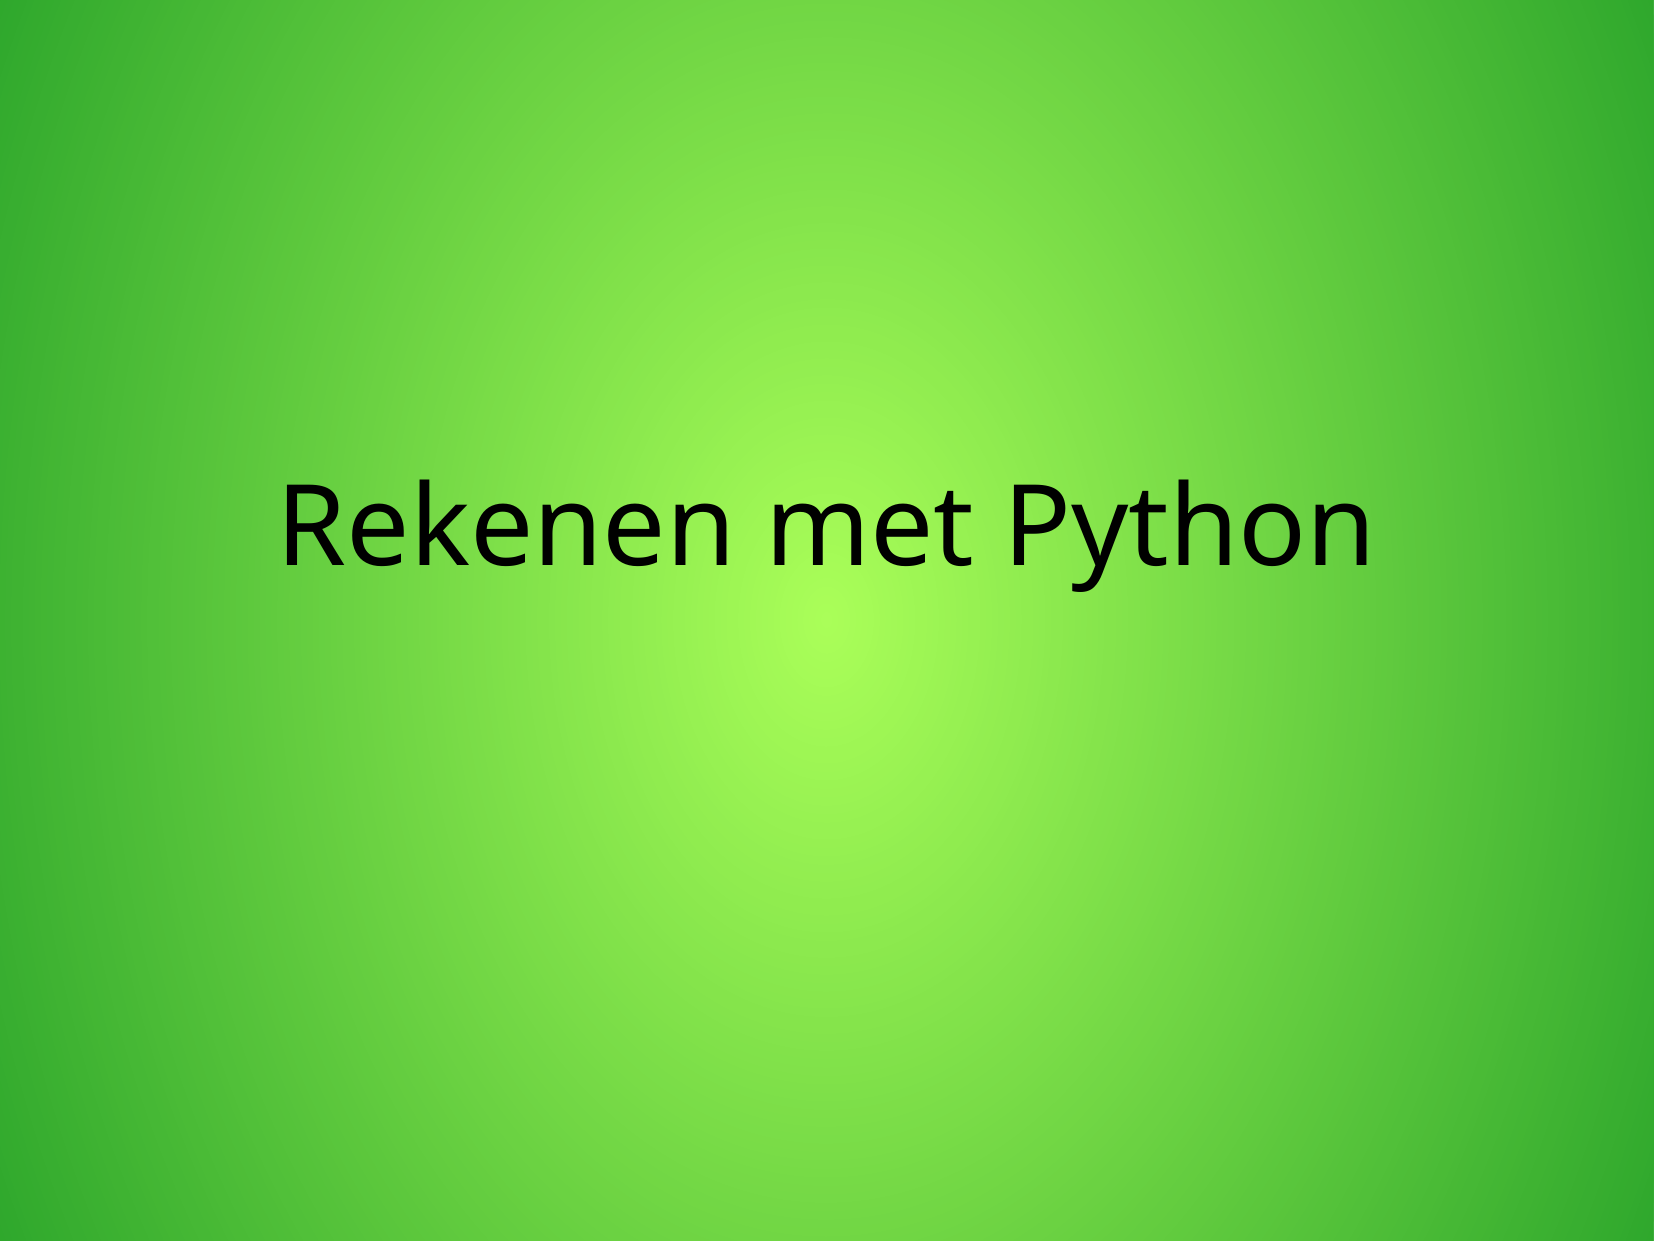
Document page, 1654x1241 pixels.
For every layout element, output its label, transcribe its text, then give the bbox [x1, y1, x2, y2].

subtitle Rekenen met Python [82, 47, 1571, 997]
